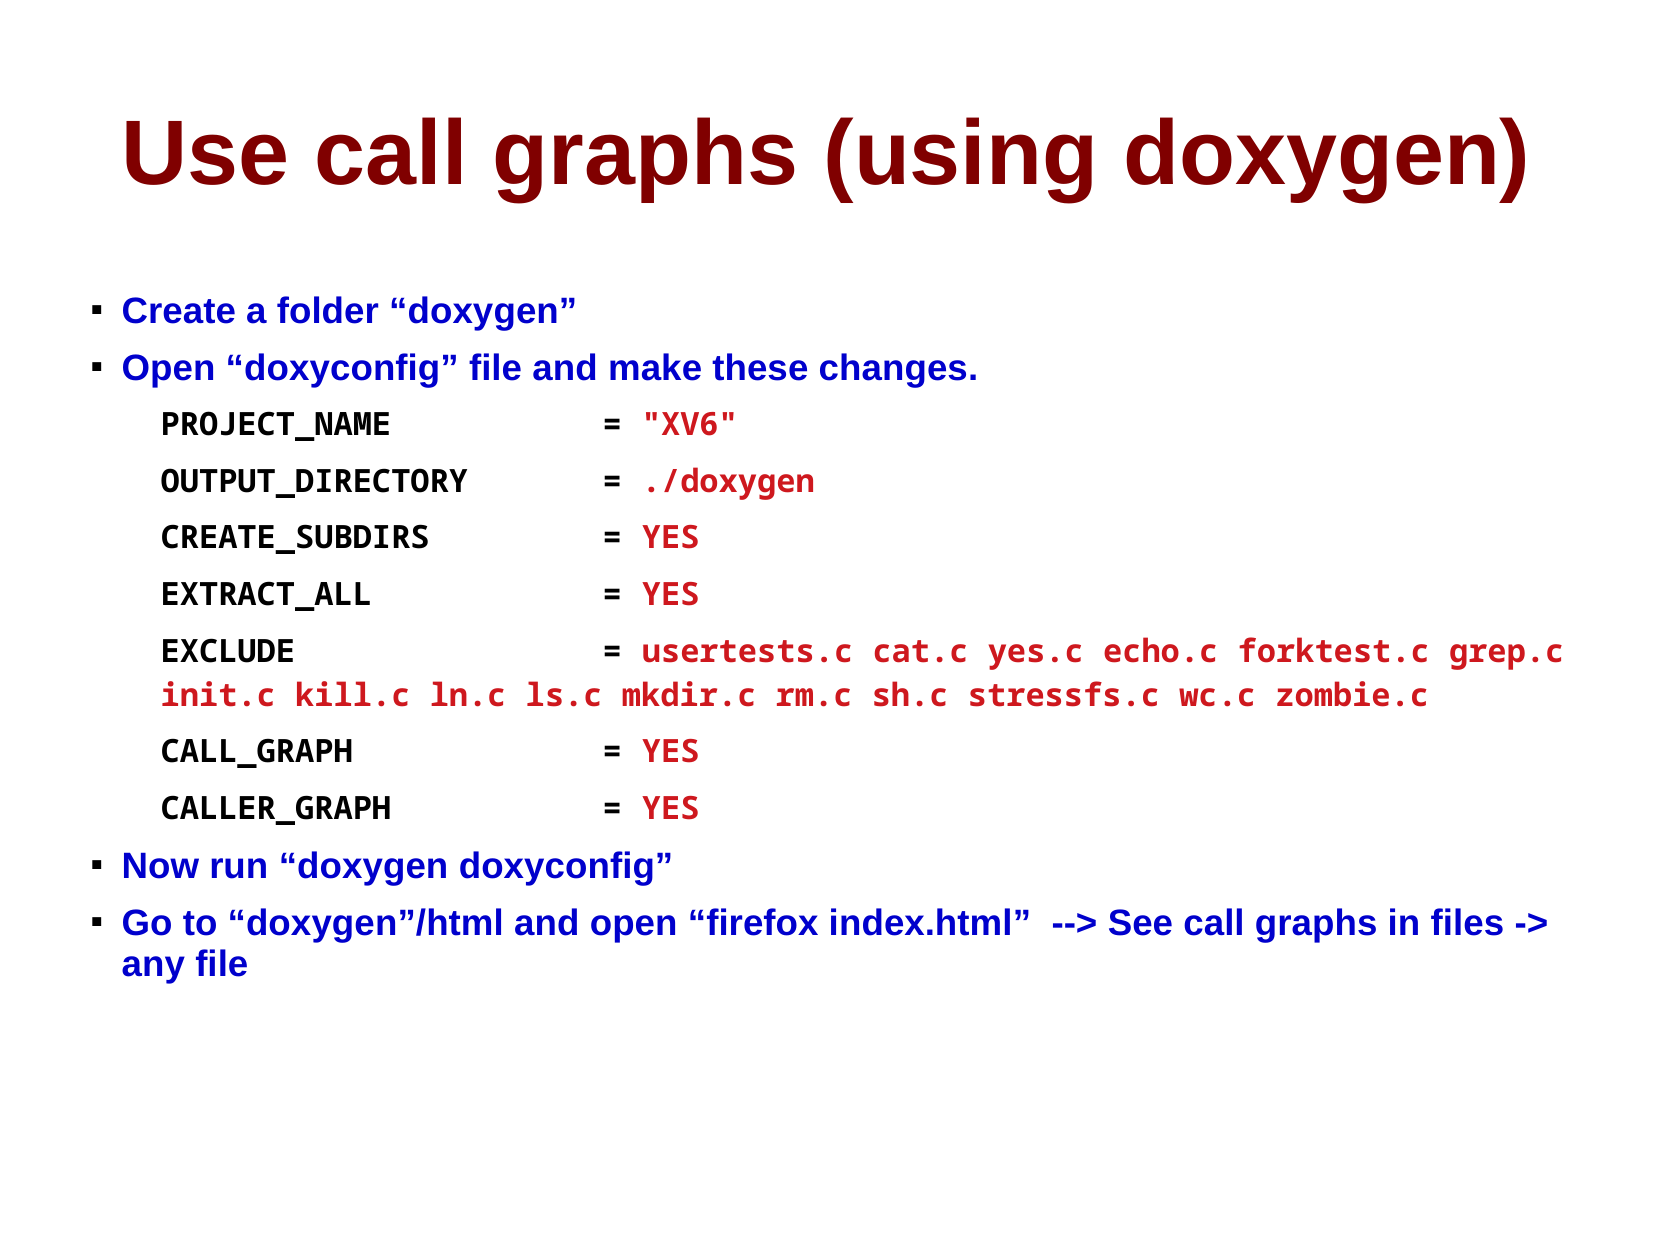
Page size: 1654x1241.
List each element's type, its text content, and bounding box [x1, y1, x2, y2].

list Create a folder “doxygen” Open “doxyconfig” file and make these changes. PROJECT_NAME = "XV6" OUTPUT_DIRECTORY = ./doxygen CREATE_SUBDIRS = YES EXTRACT_ALL = YES EXCLUDE = usertests.c cat.c yes.c echo.c forktest.c grep.c init.c kill.c ln.c ls.c mkdir.c rm.c sh.c stressfs.c wc.c zombie.c CALL_GRAPH = YES CALLER_GRAPH = YES Now run “doxygen doxyconfig” Go to “doxygen”/html and open “firefox index.html” --> See call graphs in files -> any file [82, 290, 1571, 1010]
title Use call graphs (using doxygen) [82, 49, 1571, 257]
